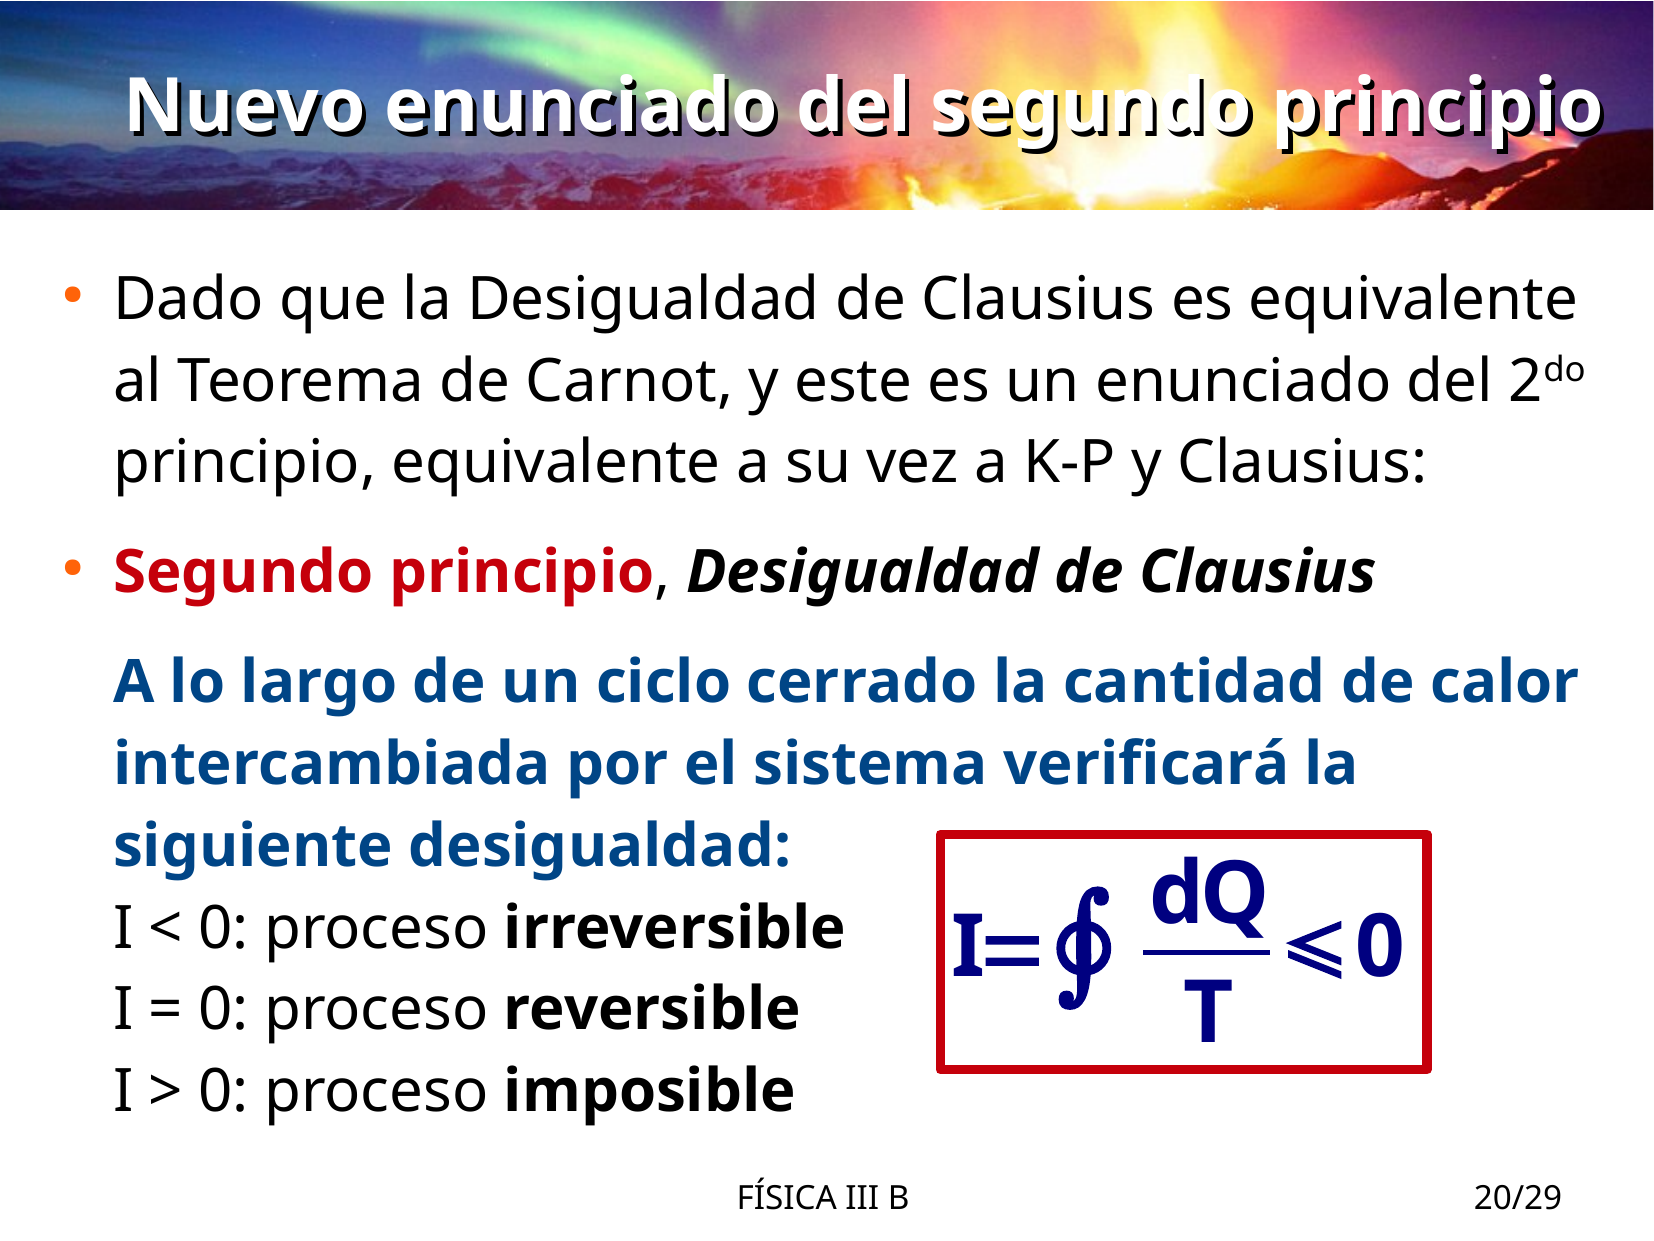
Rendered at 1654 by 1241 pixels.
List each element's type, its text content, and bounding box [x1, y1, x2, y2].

title Nuevo enunciado del segundo principio [45, 15, 1606, 191]
picture [0, 1, 1654, 210]
list Dado que la Desigualdad de Clausius es equivalente al Teorema de Carnot, y este es un enunciado del 2do principio, equivalente a su vez a K-P y Clausius: Segundo principio, Desigualdad de Clausius A lo largo de un ciclo cerrado la cantidad de calor intercambiada por el sistema verificará la siguiente desigualdad: I < 0: proceso irreversible I = 0: proceso reversible I > 0: proceso imposible [45, 255, 1606, 1186]
chart [945, 839, 1423, 1066]
